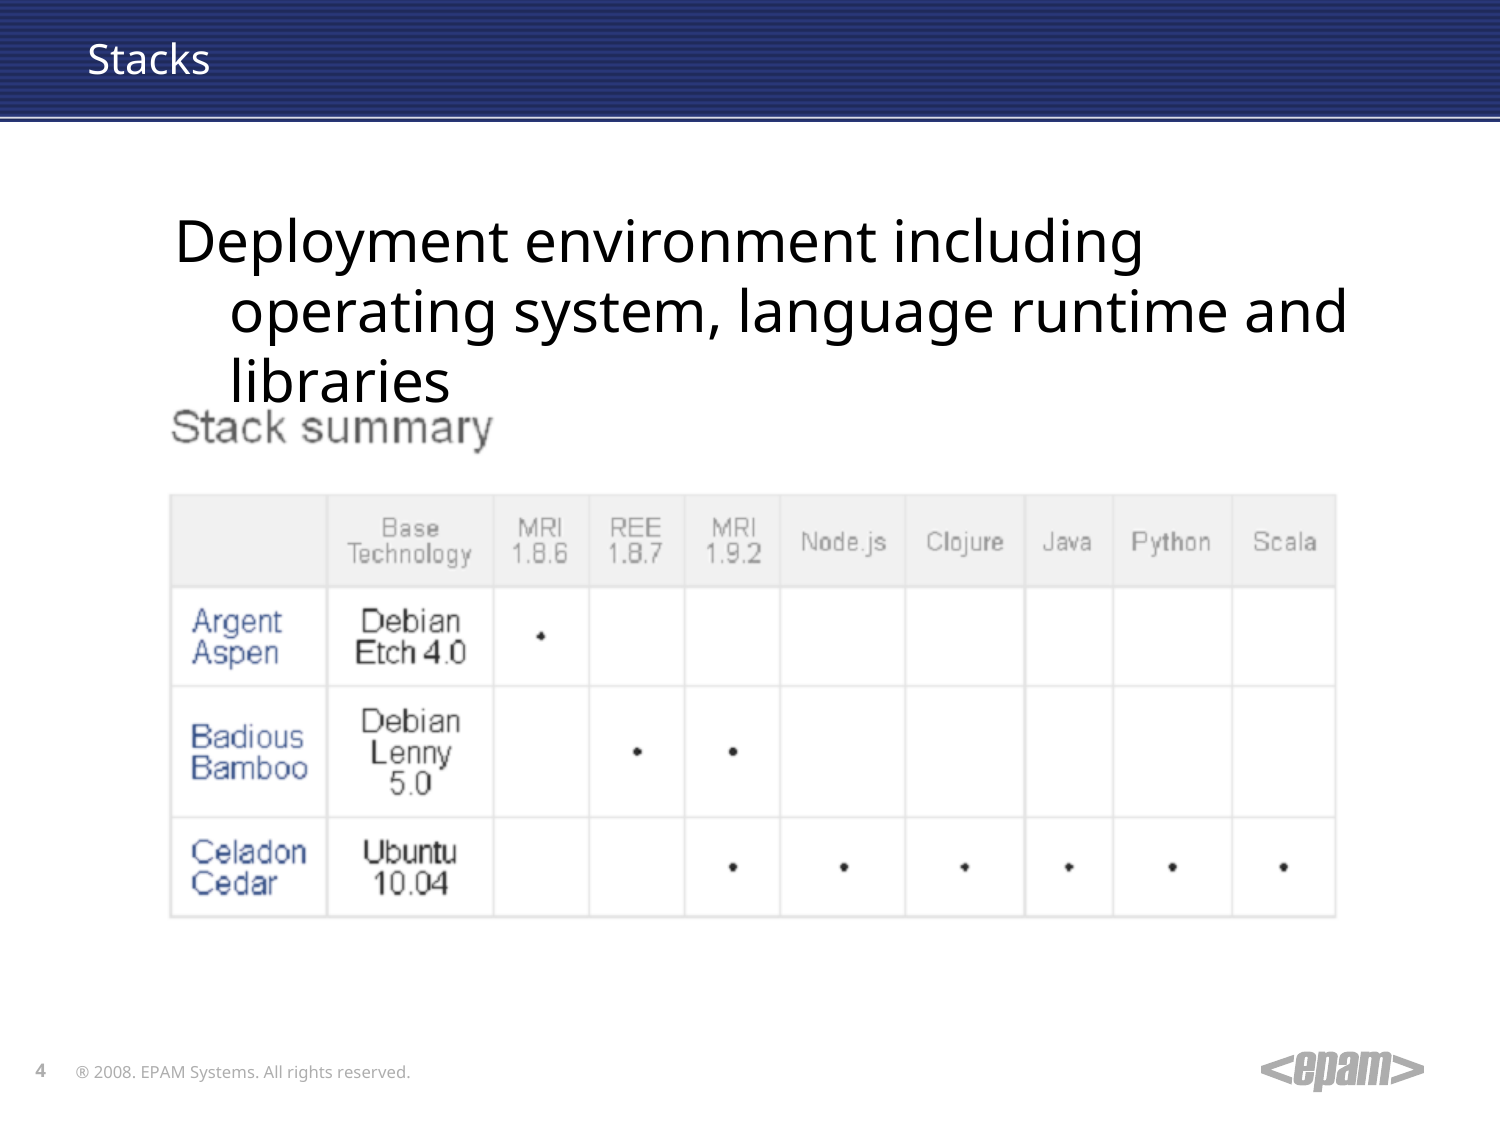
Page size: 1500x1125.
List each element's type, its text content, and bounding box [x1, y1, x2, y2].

text_box <szám> [12, 1054, 70, 1090]
text_box Stacks [72, 25, 1423, 91]
picture [135, 385, 1374, 953]
text_box Deployment environment including operating system, language runtime and libraries [159, 196, 1365, 422]
